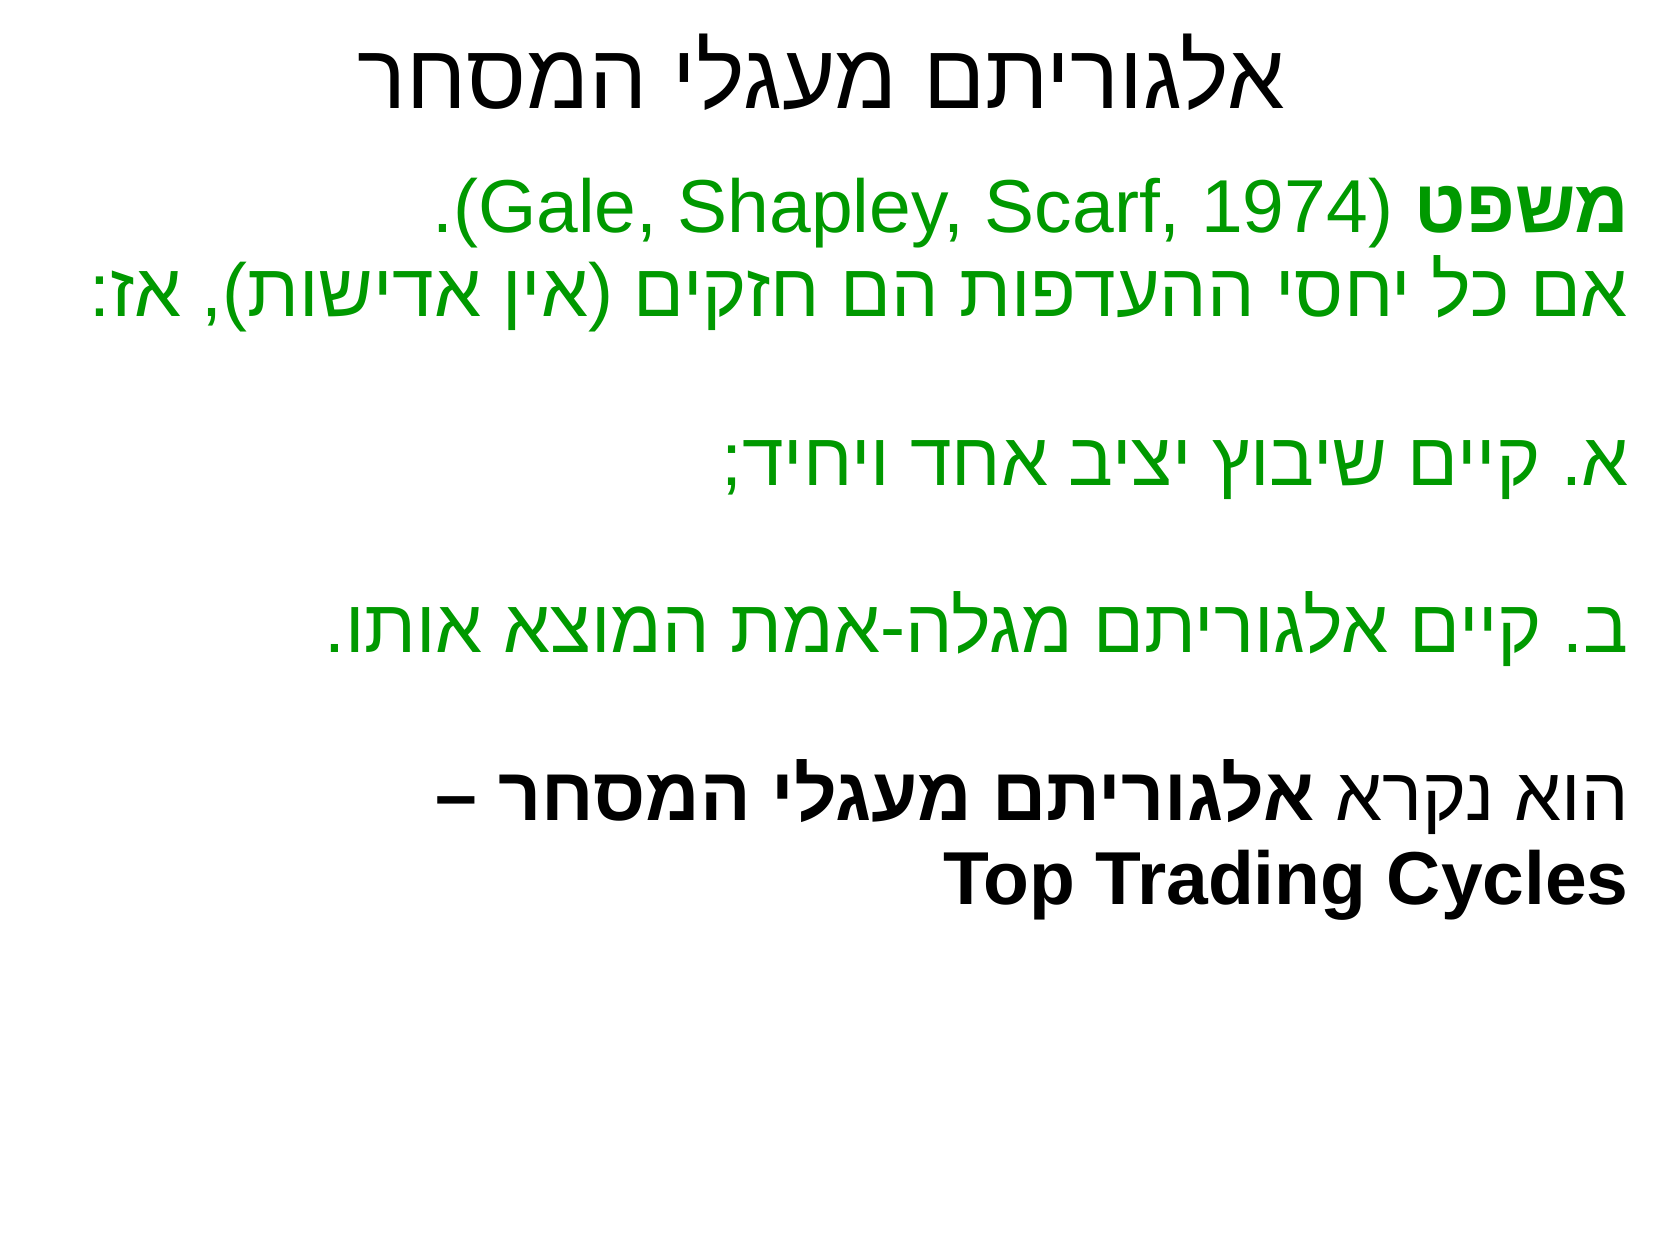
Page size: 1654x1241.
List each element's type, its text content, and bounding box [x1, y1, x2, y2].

title אלגוריתם מעגלי המסחר [105, 18, 1538, 136]
title משפט (Gale, Shapley, Scarf, 1974). אם כל יחסי ההעדפות הם חזקים (אין אדישות), אז: א. קיים שיבוץ יציב אחד ויחיד; ב. קיים אלגוריתם מגלה-אמת המוצא אותו. הוא נקרא אלגוריתם מעגלי המסחר – Top Trading Cycles [0, 165, 1630, 1016]
